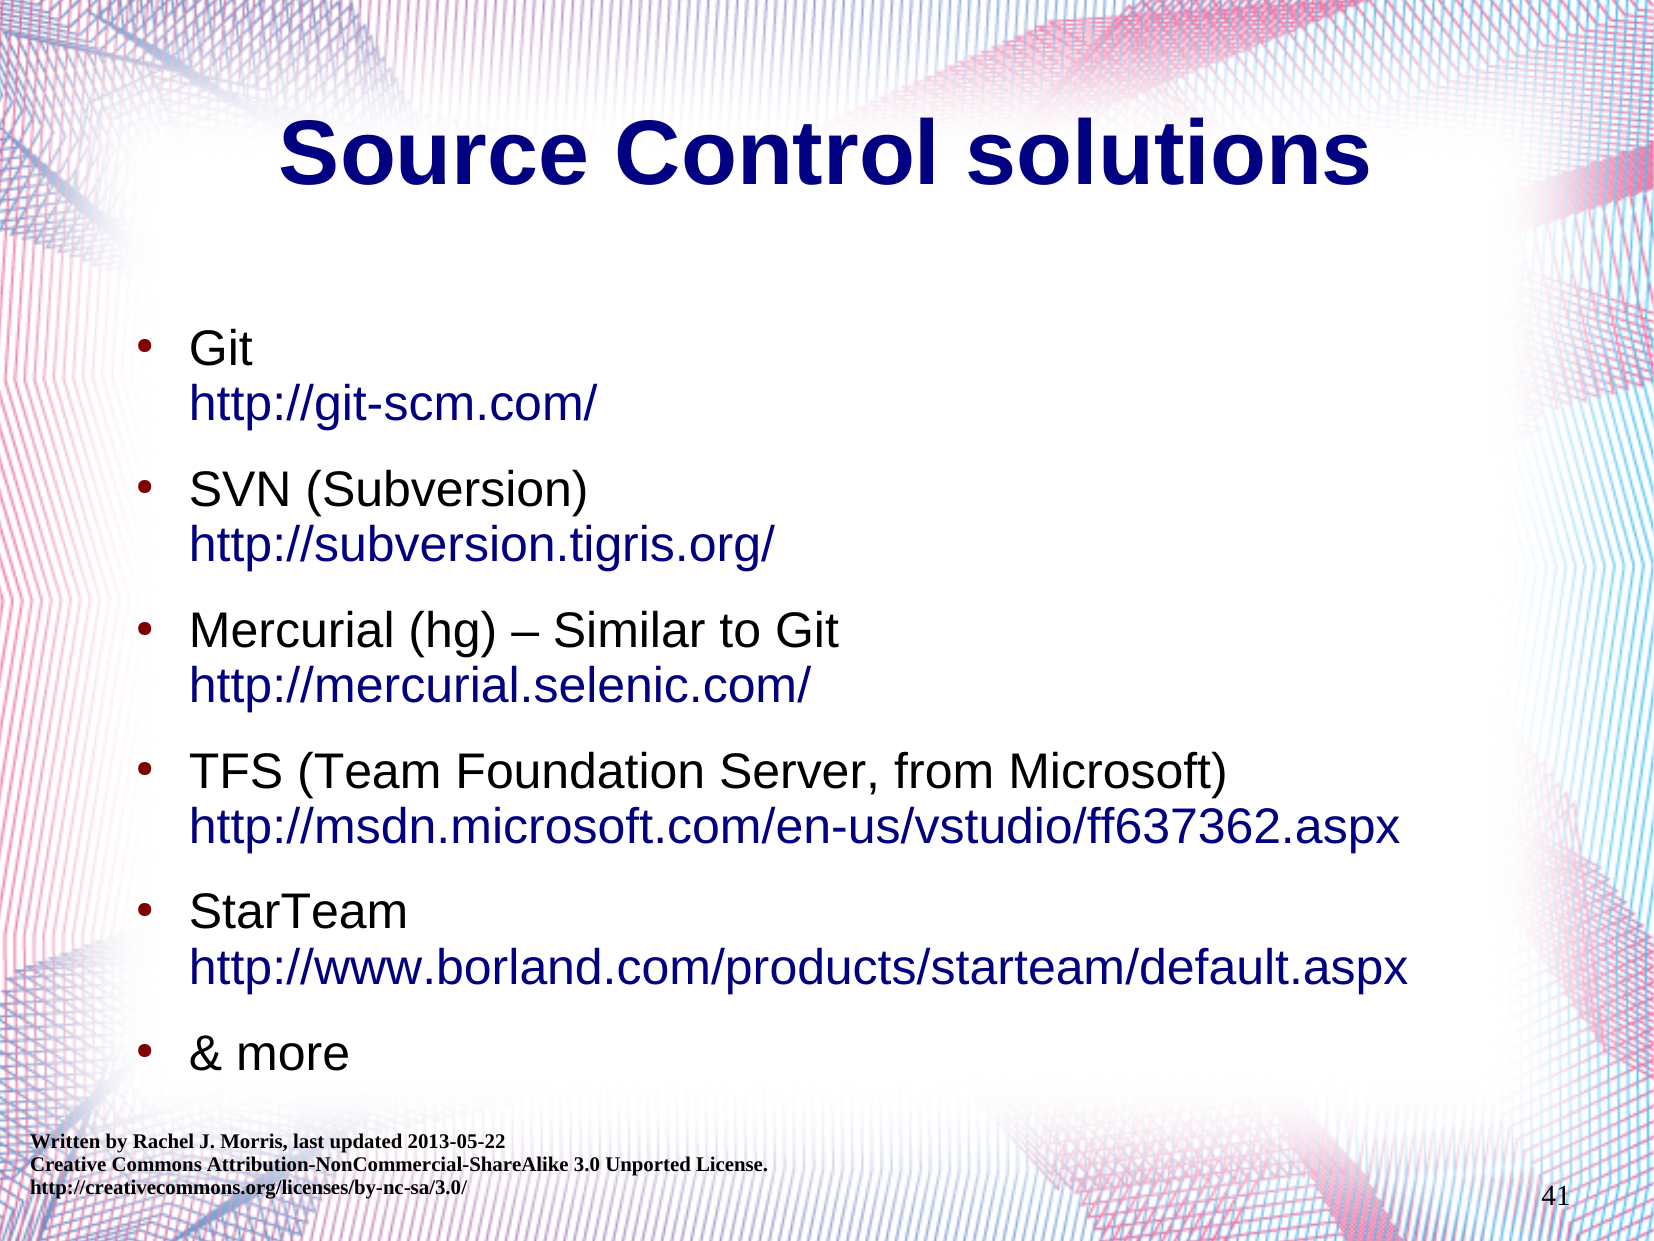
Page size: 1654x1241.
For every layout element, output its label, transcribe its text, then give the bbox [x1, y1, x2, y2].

list Git http://git-scm.com/ SVN (Subversion) http://subversion.tigris.org/ Mercurial (hg) – Similar to Git http://mercurial.selenic.com/ TFS (Team Foundation Server, from Microsoft) http://msdn.microsoft.com/en-us/vstudio/ff637362.aspx StarTeam http://www.borland.com/products/starteam/default.aspx & more [118, 319, 1571, 1081]
title Source Control solutions [82, 49, 1571, 257]
picture [0, 0, 1654, 1241]
